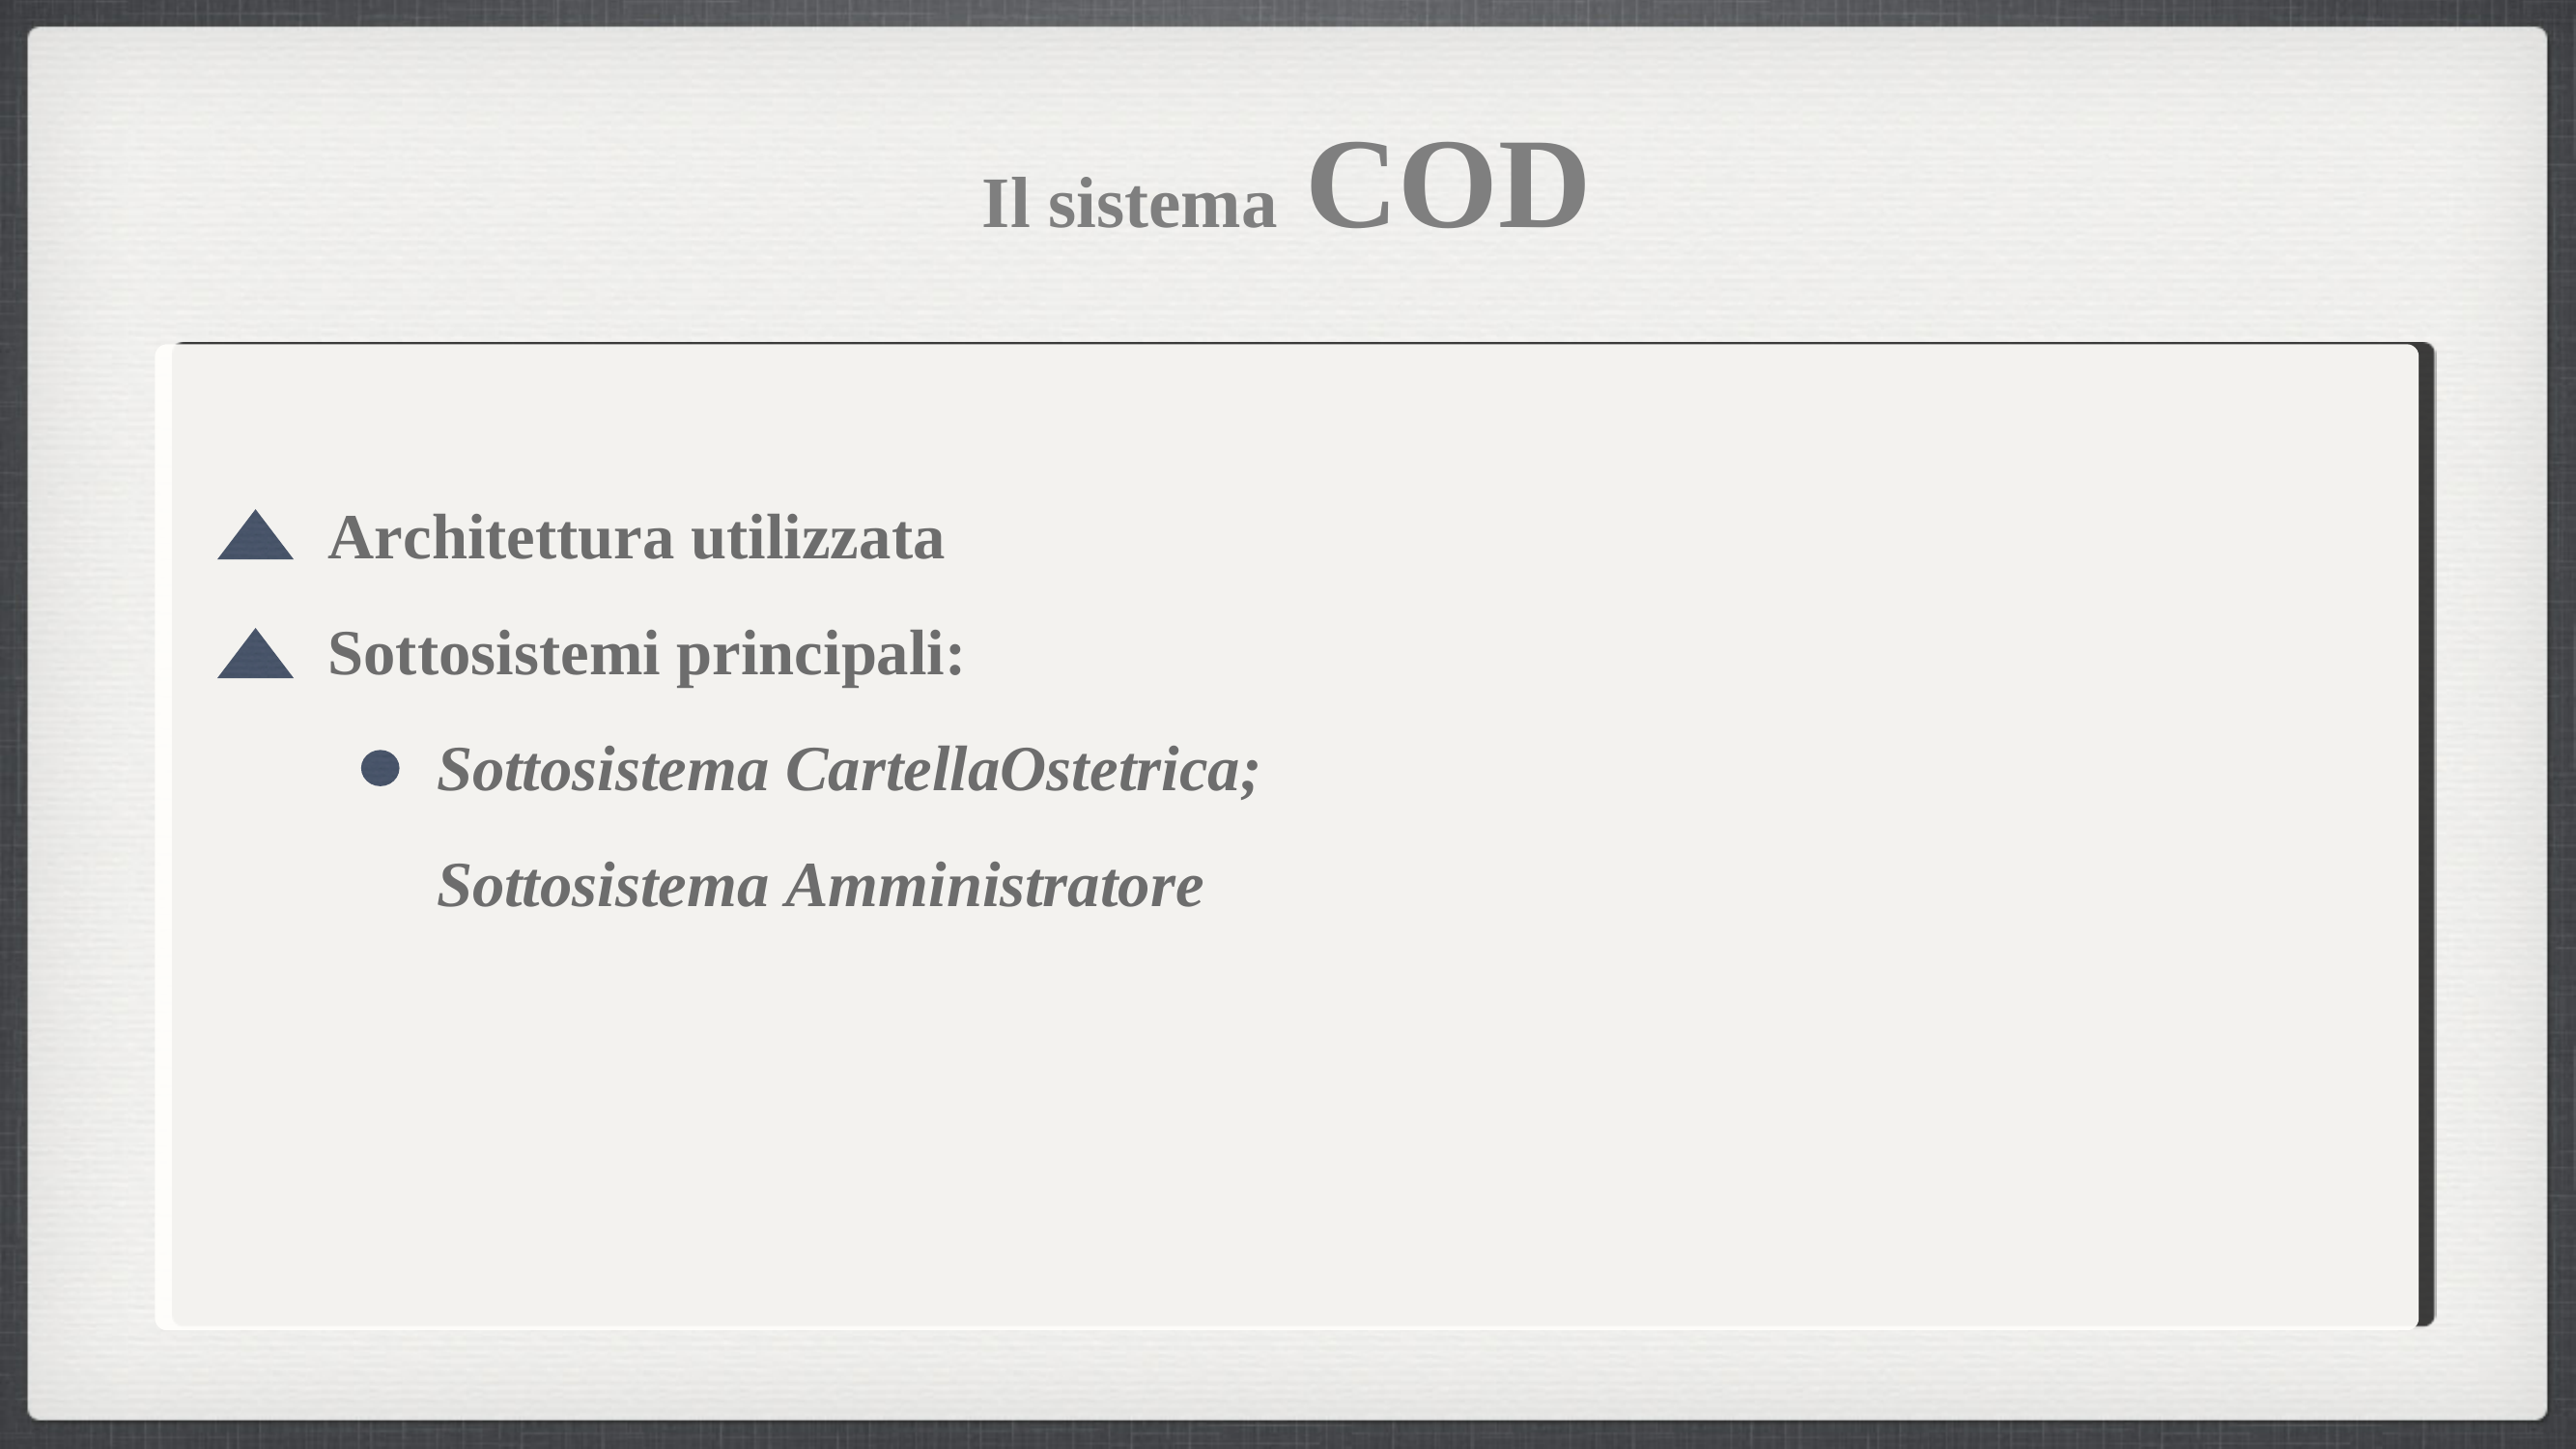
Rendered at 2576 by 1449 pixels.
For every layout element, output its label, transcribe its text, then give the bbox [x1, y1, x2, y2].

text_box [360, 750, 400, 786]
text_box [216, 509, 295, 560]
text_box [216, 628, 295, 679]
text_box Architettura utilizzata Sottosistemi principali: Sottosistema CartellaOstetrica; Sottosistema Amministratore [327, 504, 2472, 986]
picture [0, 0, 2576, 1449]
title Il sistema COD [214, 38, 2359, 334]
